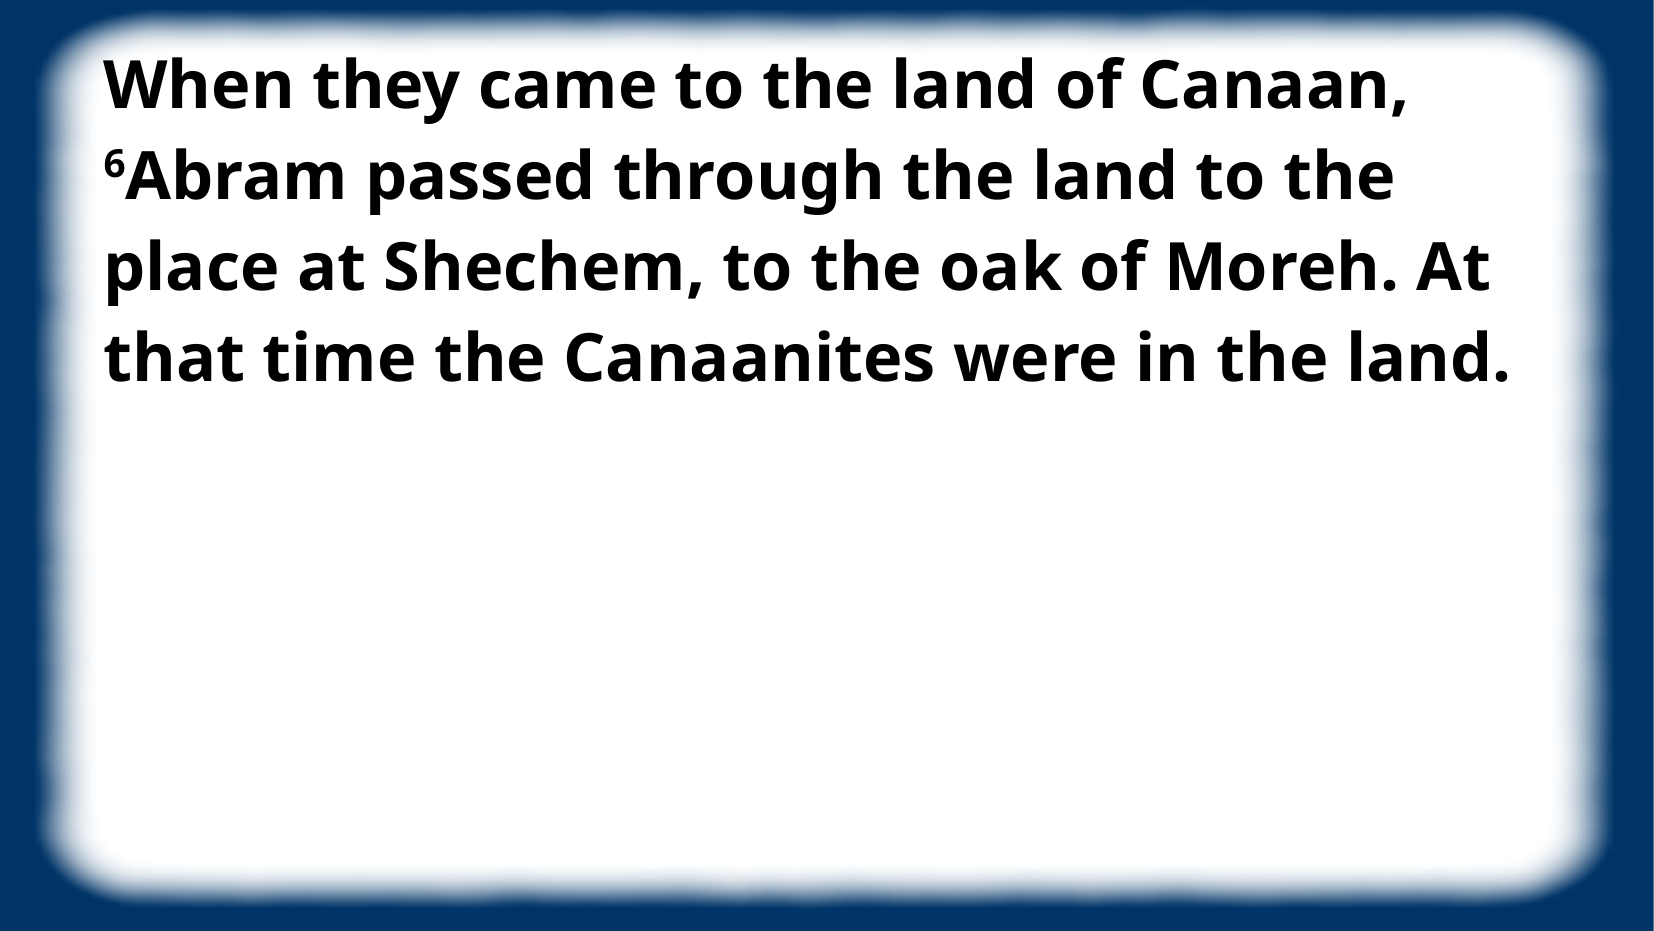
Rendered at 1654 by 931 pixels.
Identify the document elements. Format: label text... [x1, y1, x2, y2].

text_box When they came to the land of Canaan, 6Abram passed through the land to the place at Shechem, to the oak of Moreh. At that time the Canaanites were in the land. [88, 30, 1529, 400]
picture [0, 0, 1654, 931]
